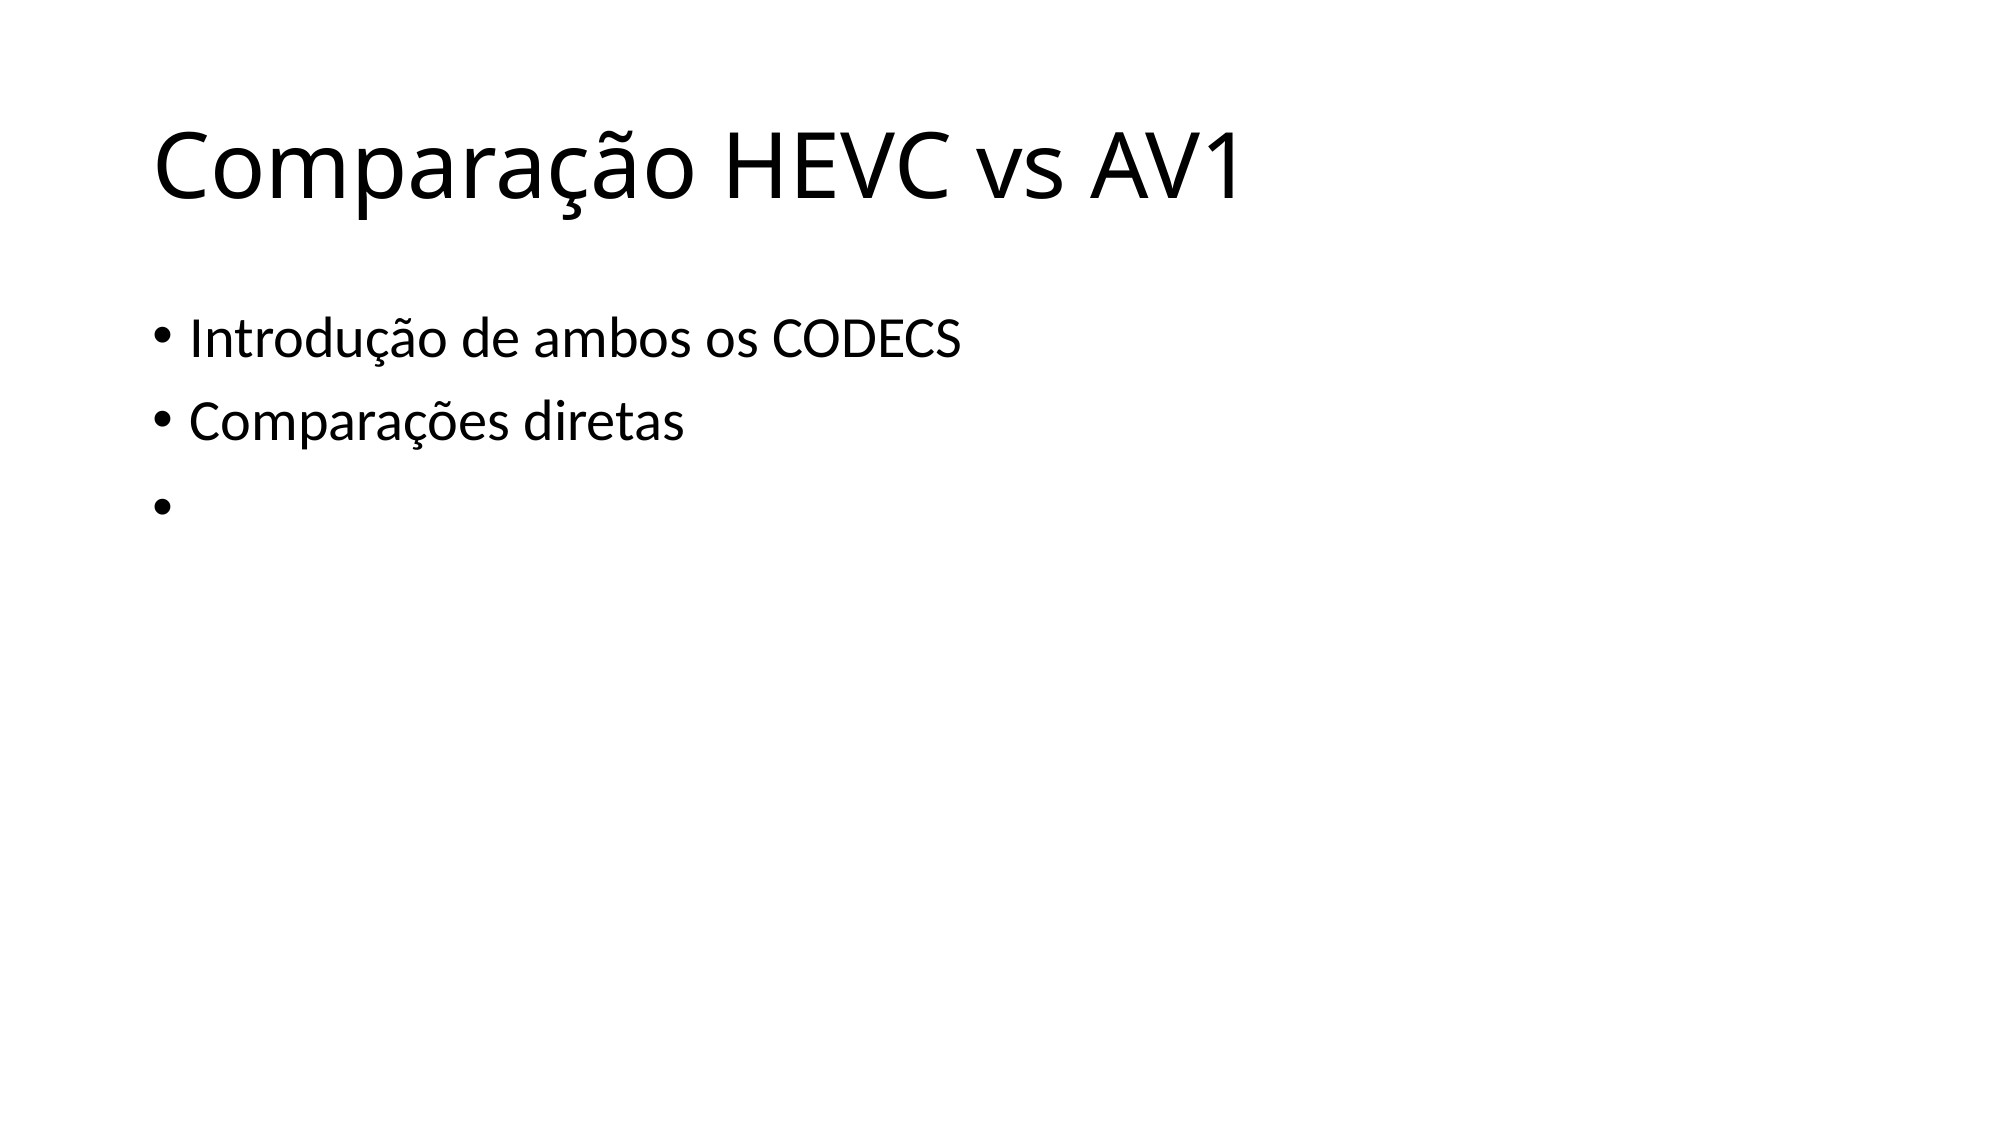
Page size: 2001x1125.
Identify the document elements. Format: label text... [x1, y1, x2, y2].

title Comparação HEVC vs AV1 [137, 59, 1863, 278]
list Introdução de ambos os CODECS Comparações diretas [137, 299, 1863, 1014]
